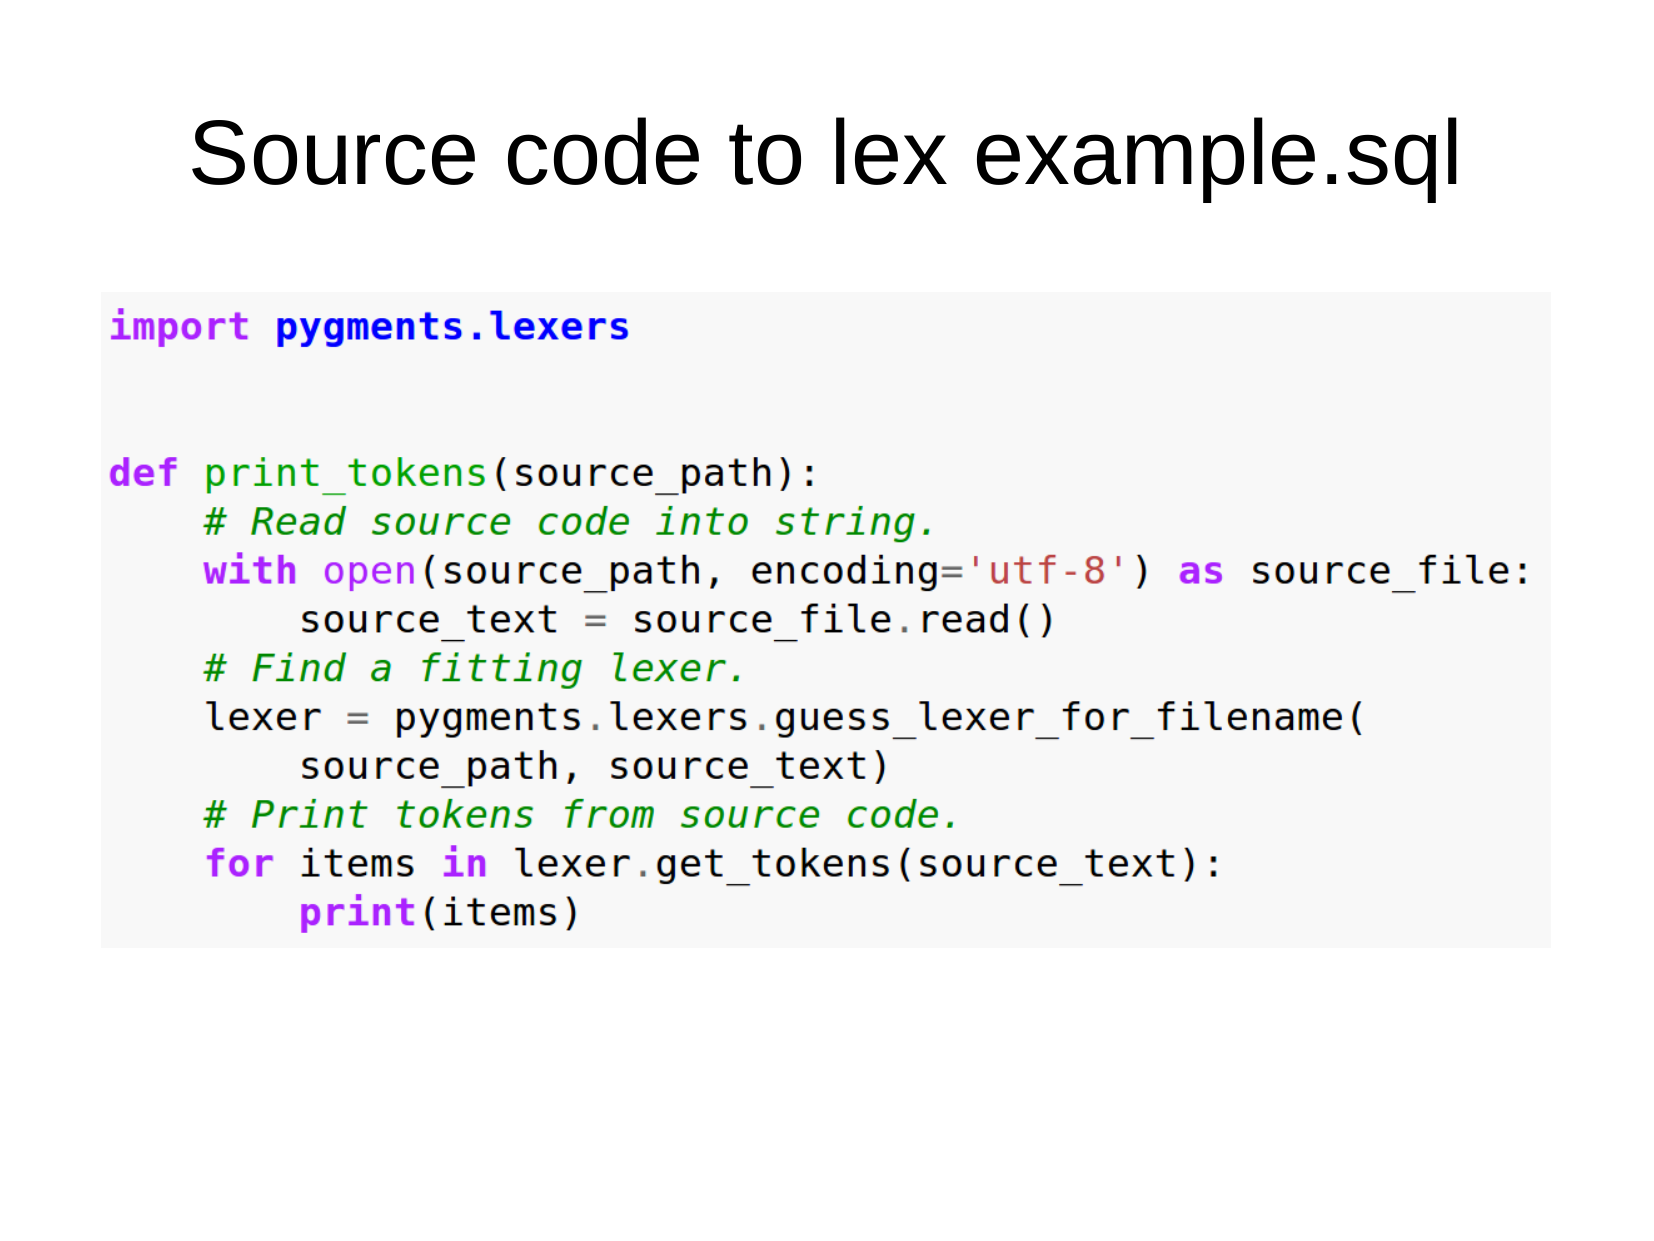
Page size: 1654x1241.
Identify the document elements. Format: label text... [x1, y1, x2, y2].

picture [101, 292, 1551, 948]
title Source code to lex example.sql [82, 49, 1571, 257]
